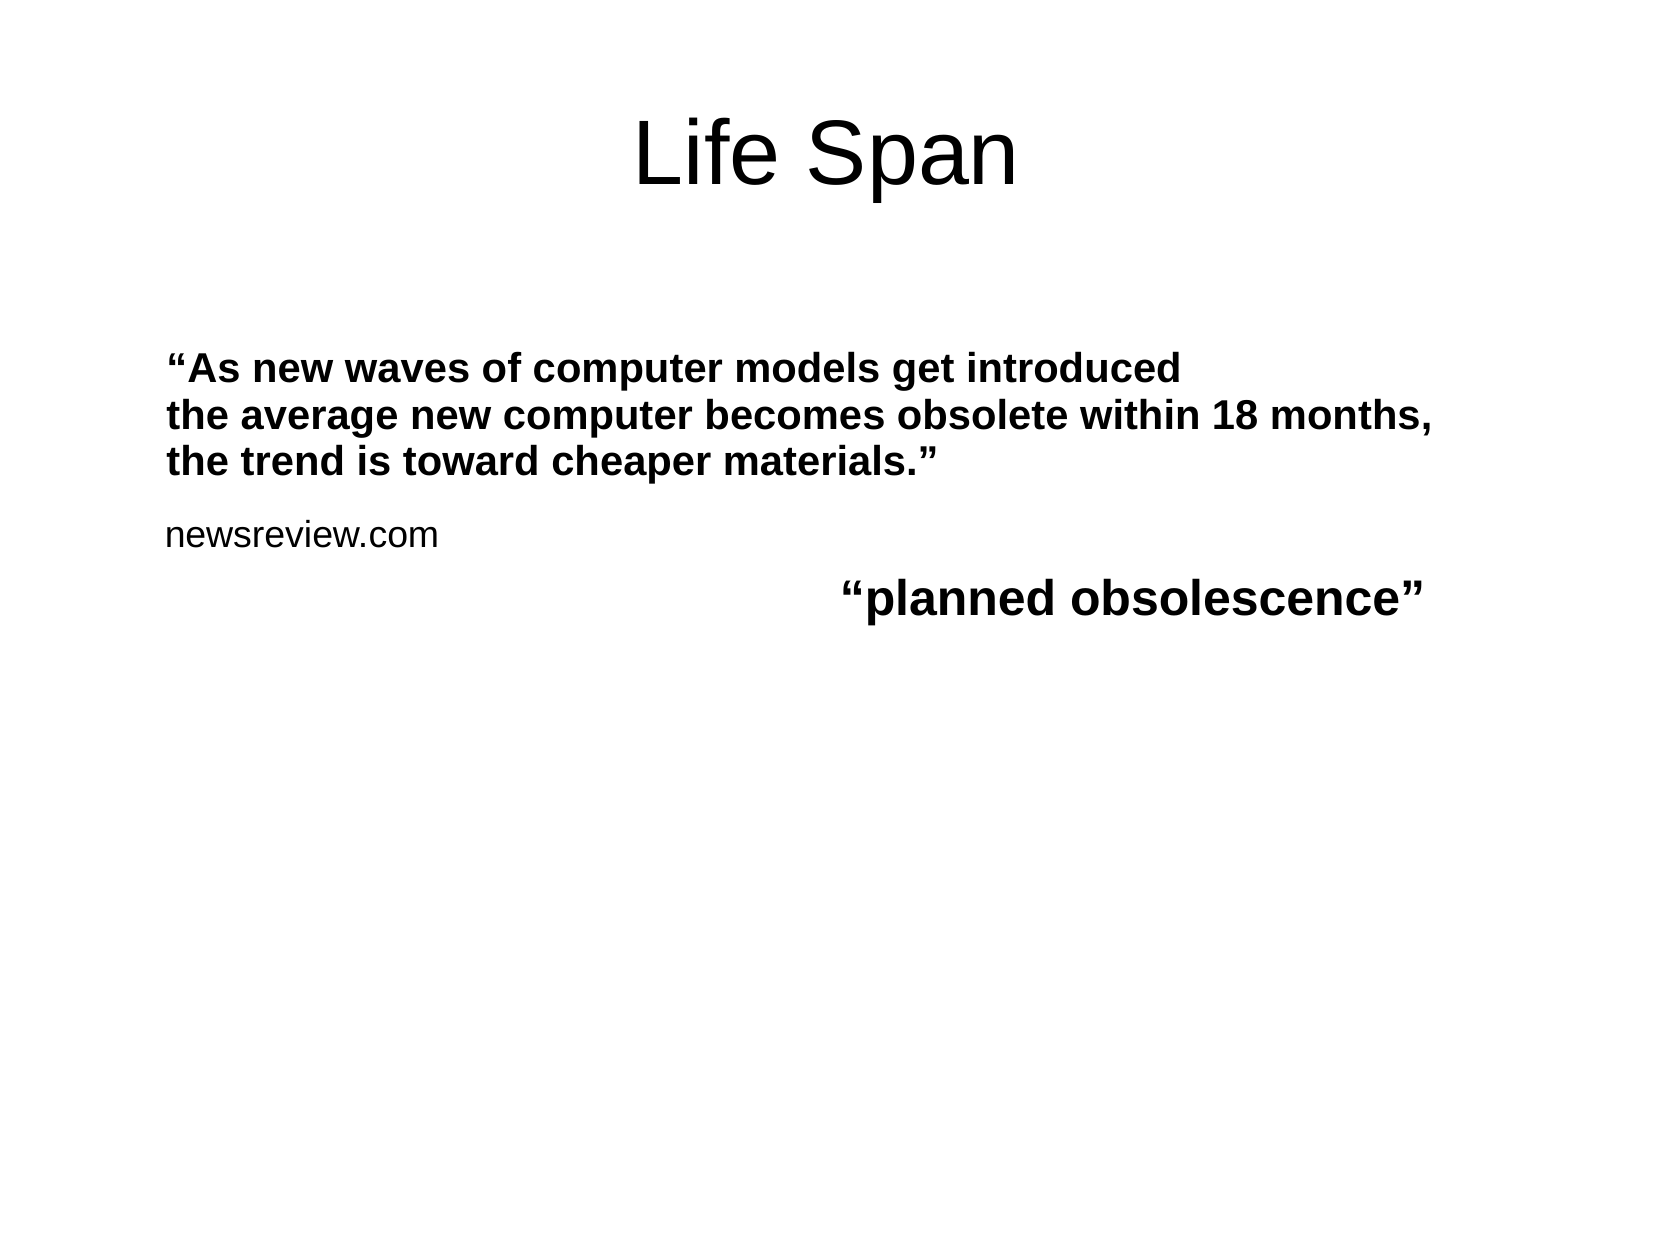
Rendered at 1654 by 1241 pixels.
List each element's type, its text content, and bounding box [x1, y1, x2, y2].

text_box newsreview.com [150, 505, 453, 563]
text_box “planned obsolescence” [825, 562, 1452, 634]
text_box “As new waves of computer models get introduced the average new computer becomes obsolete within 18 months, the trend is toward cheaper materials.” [151, 337, 1450, 492]
title Life Span [82, 49, 1571, 257]
